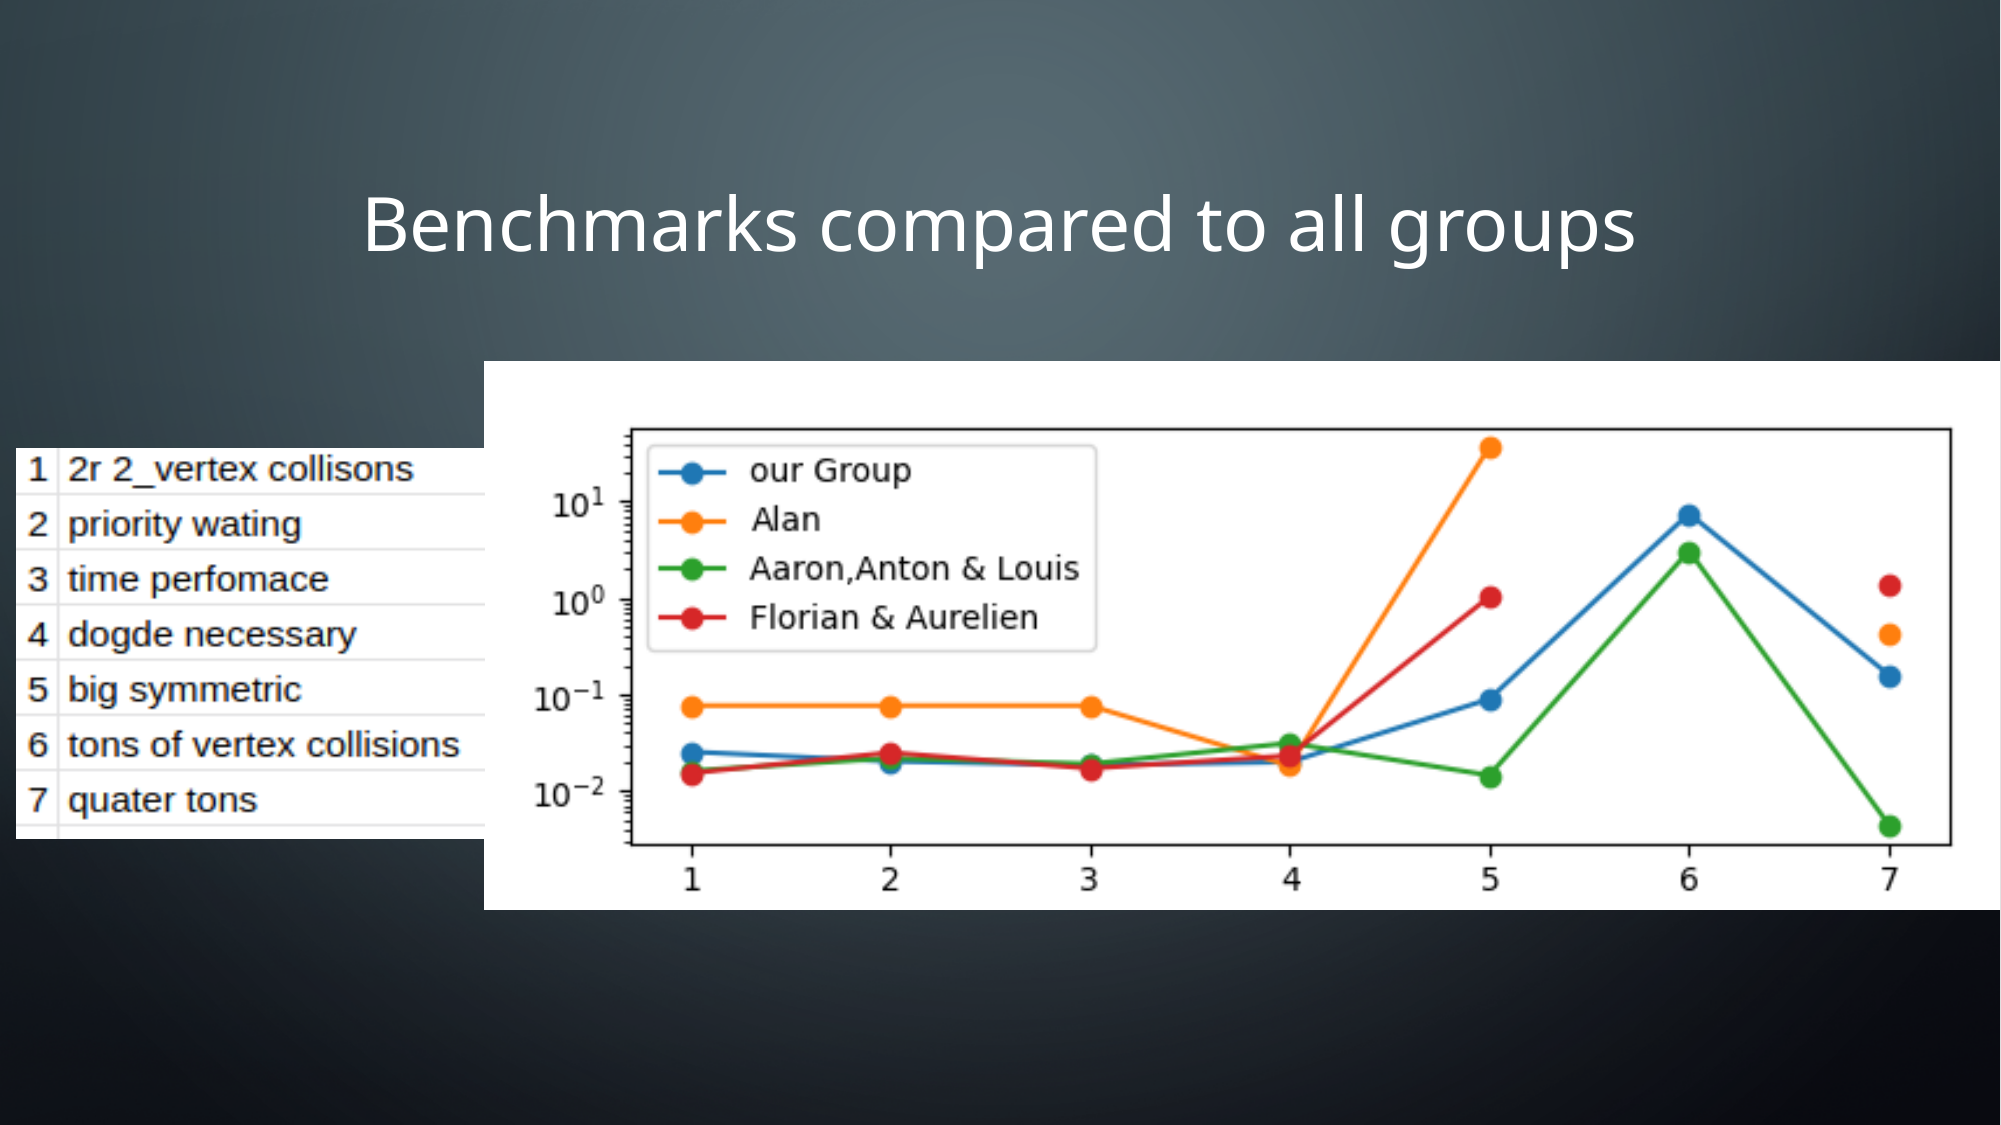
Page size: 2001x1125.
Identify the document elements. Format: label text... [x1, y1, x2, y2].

picture [0, 0, 2001, 1125]
title Benchmarks compared to all groups [187, 101, 1813, 344]
